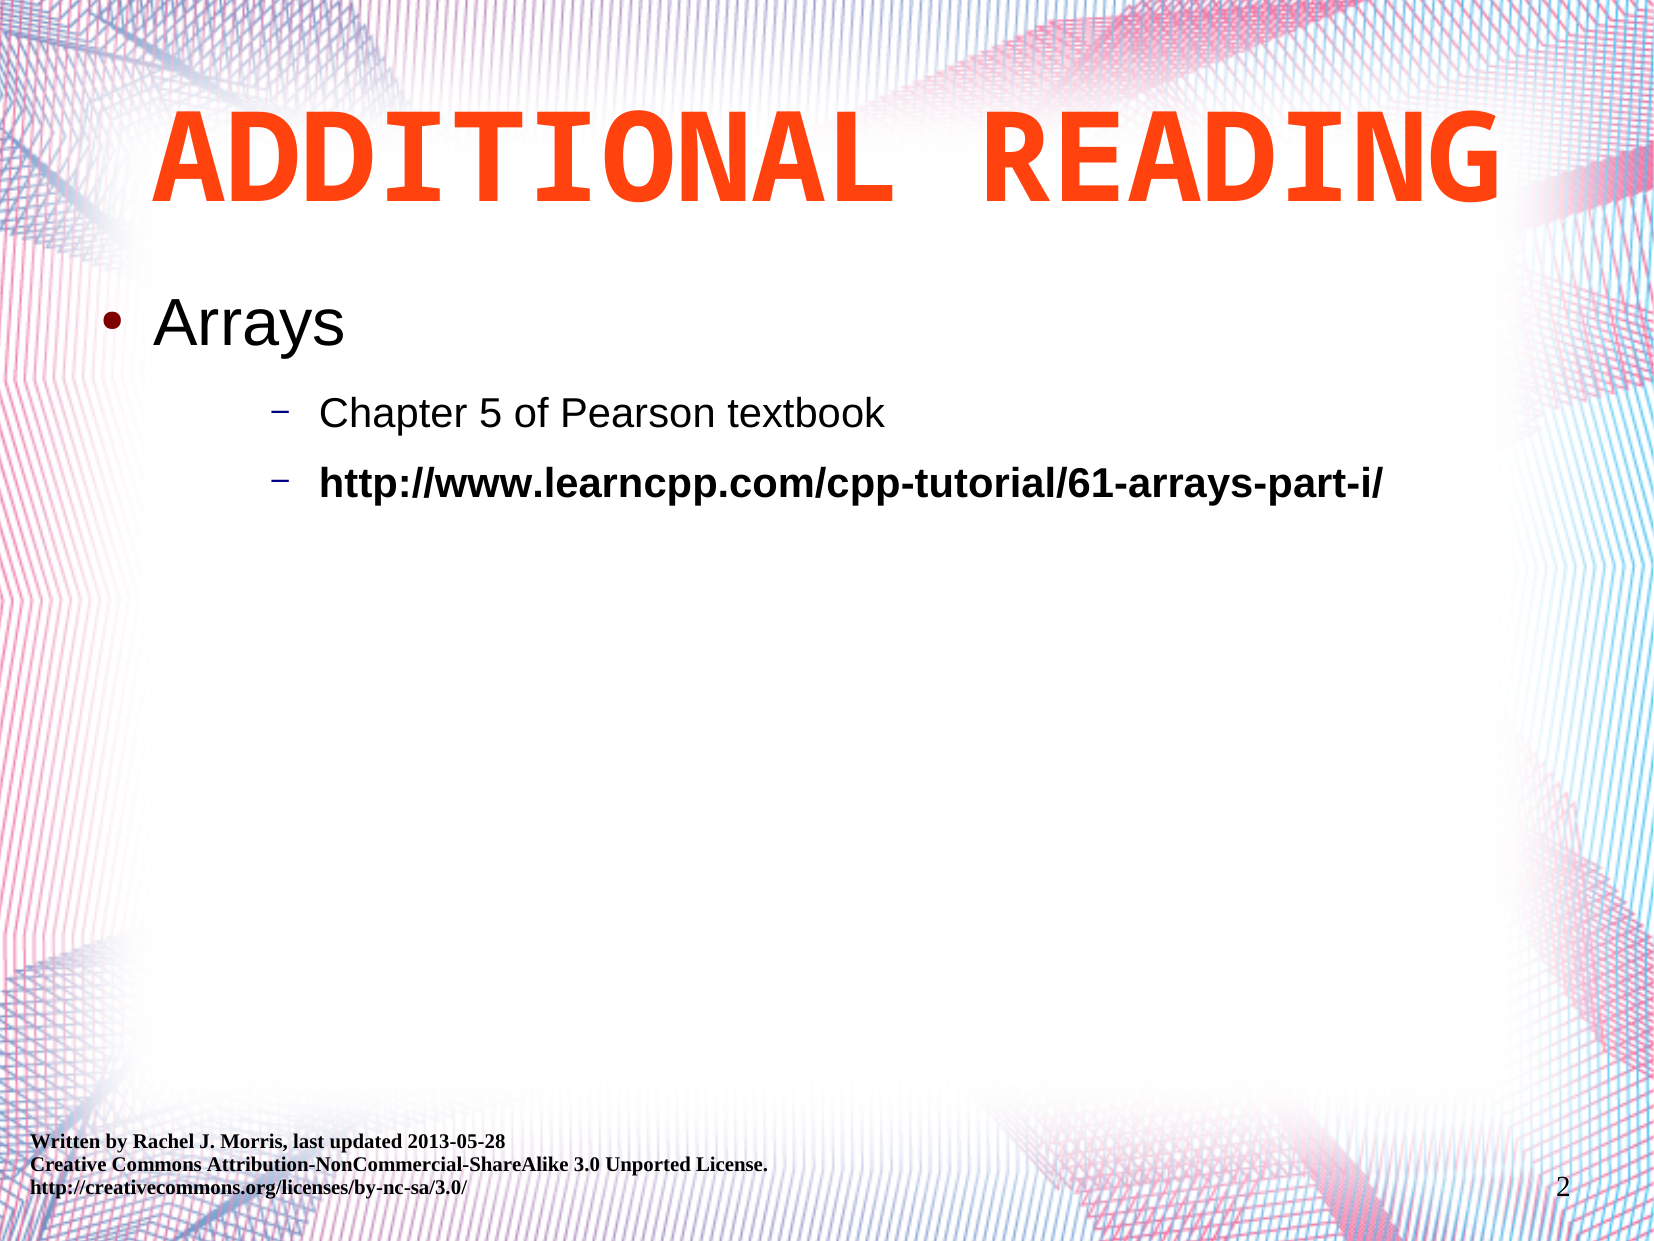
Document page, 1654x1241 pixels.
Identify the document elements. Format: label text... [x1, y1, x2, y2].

title ADDITIONAL READING [82, 49, 1571, 257]
picture [0, 0, 1654, 1241]
list Arrays Chapter 5 of Pearson textbook http://www.learncpp.com/cpp-tutorial/61-arrays-part-i/ [82, 285, 1571, 955]
